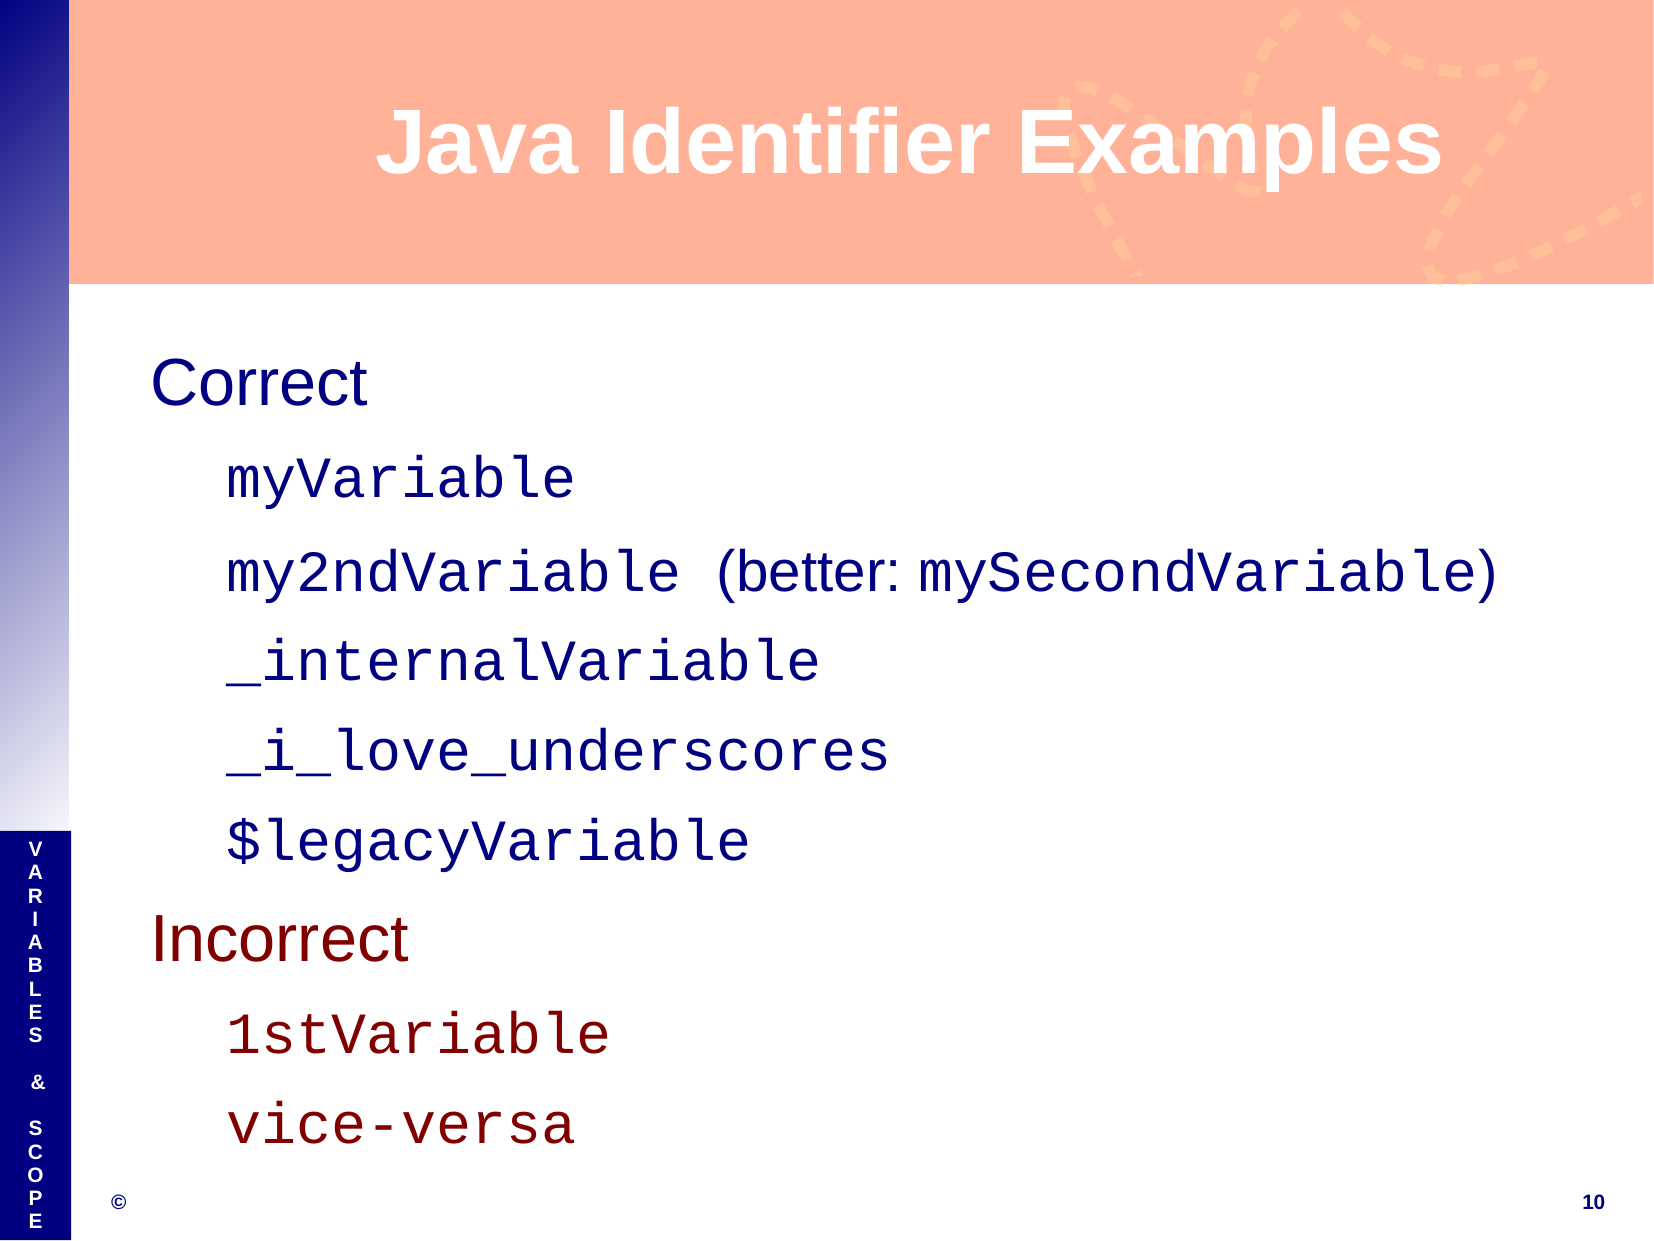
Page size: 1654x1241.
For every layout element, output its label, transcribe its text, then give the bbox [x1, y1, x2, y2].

title Java Identifier Examples [204, 37, 1617, 246]
text_box V A R I A B L E S & S C O P E [0, 830, 71, 1241]
list Correct myVariable my2ndVariable (better: mySecondVariable) _internalVariable _i_love_underscores $legacyVariable Incorrect 1stVariable vice-versa [132, 344, 1605, 1162]
